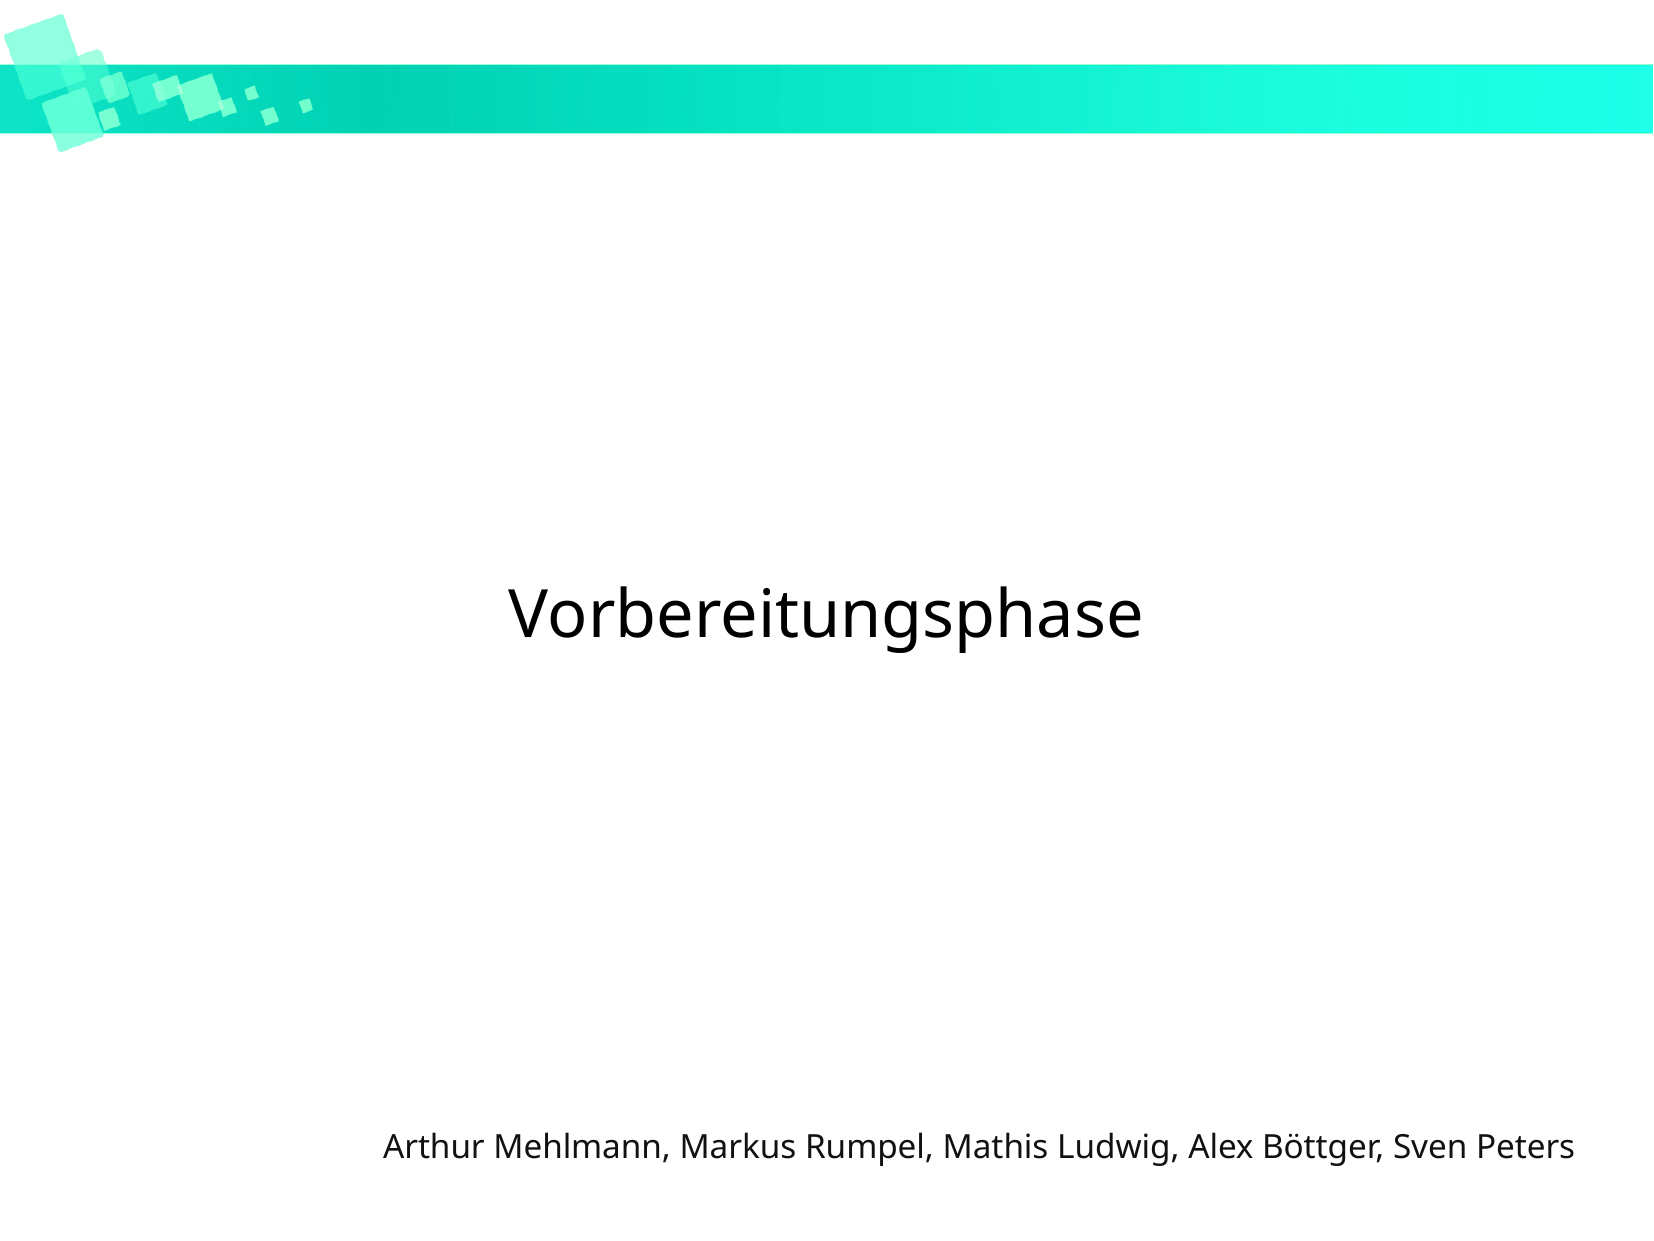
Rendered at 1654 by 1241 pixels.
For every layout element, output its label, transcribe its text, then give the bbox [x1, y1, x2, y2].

picture [0, 0, 1653, 1238]
subtitle Vorbereitungsphase [82, 132, 1571, 1093]
list Arthur Mehlmann, Markus Rumpel, Mathis Ludwig, Alex Böttger, Sven Peters [89, 1123, 1578, 1169]
